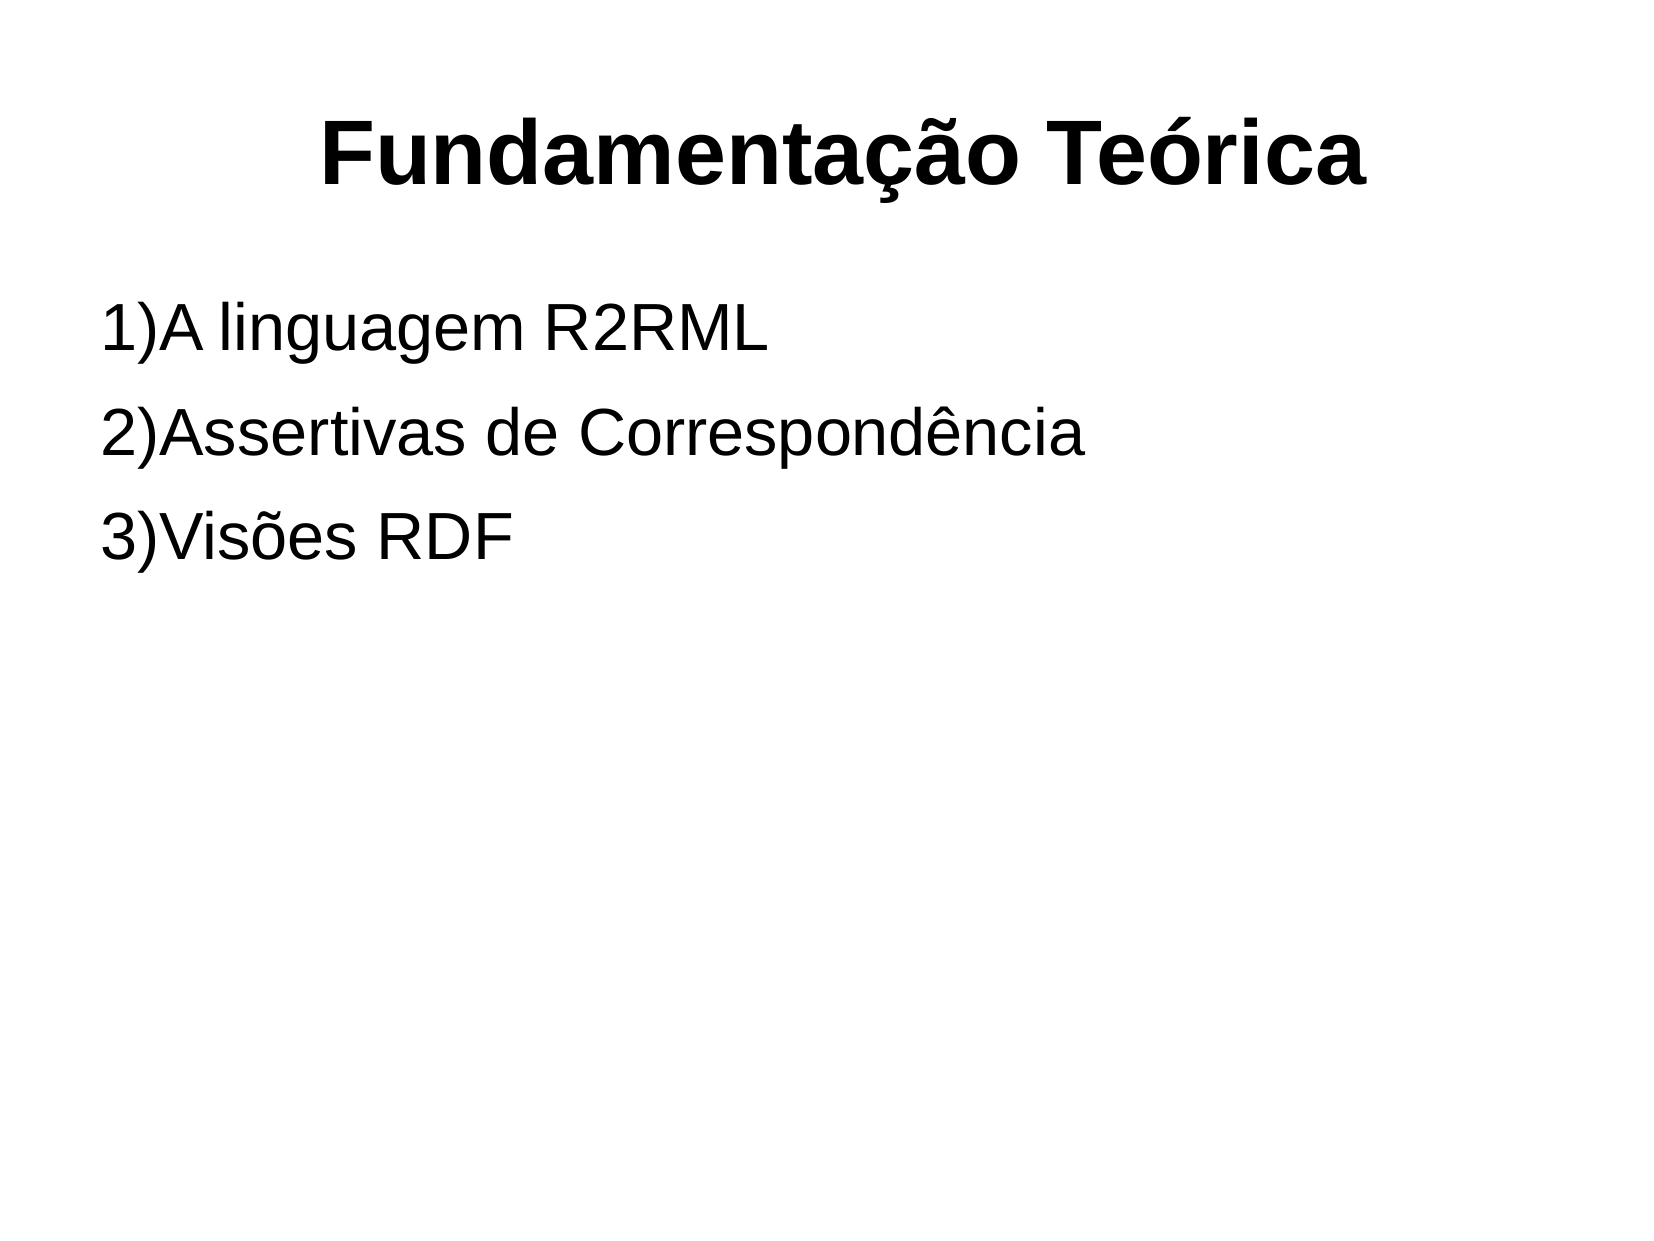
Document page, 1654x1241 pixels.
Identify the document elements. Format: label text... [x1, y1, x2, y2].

list A linguagem R2RML Assertivas de Correspondência Visões RDF [82, 290, 1571, 1109]
title Fundamentação Teórica [82, 56, 1571, 250]
